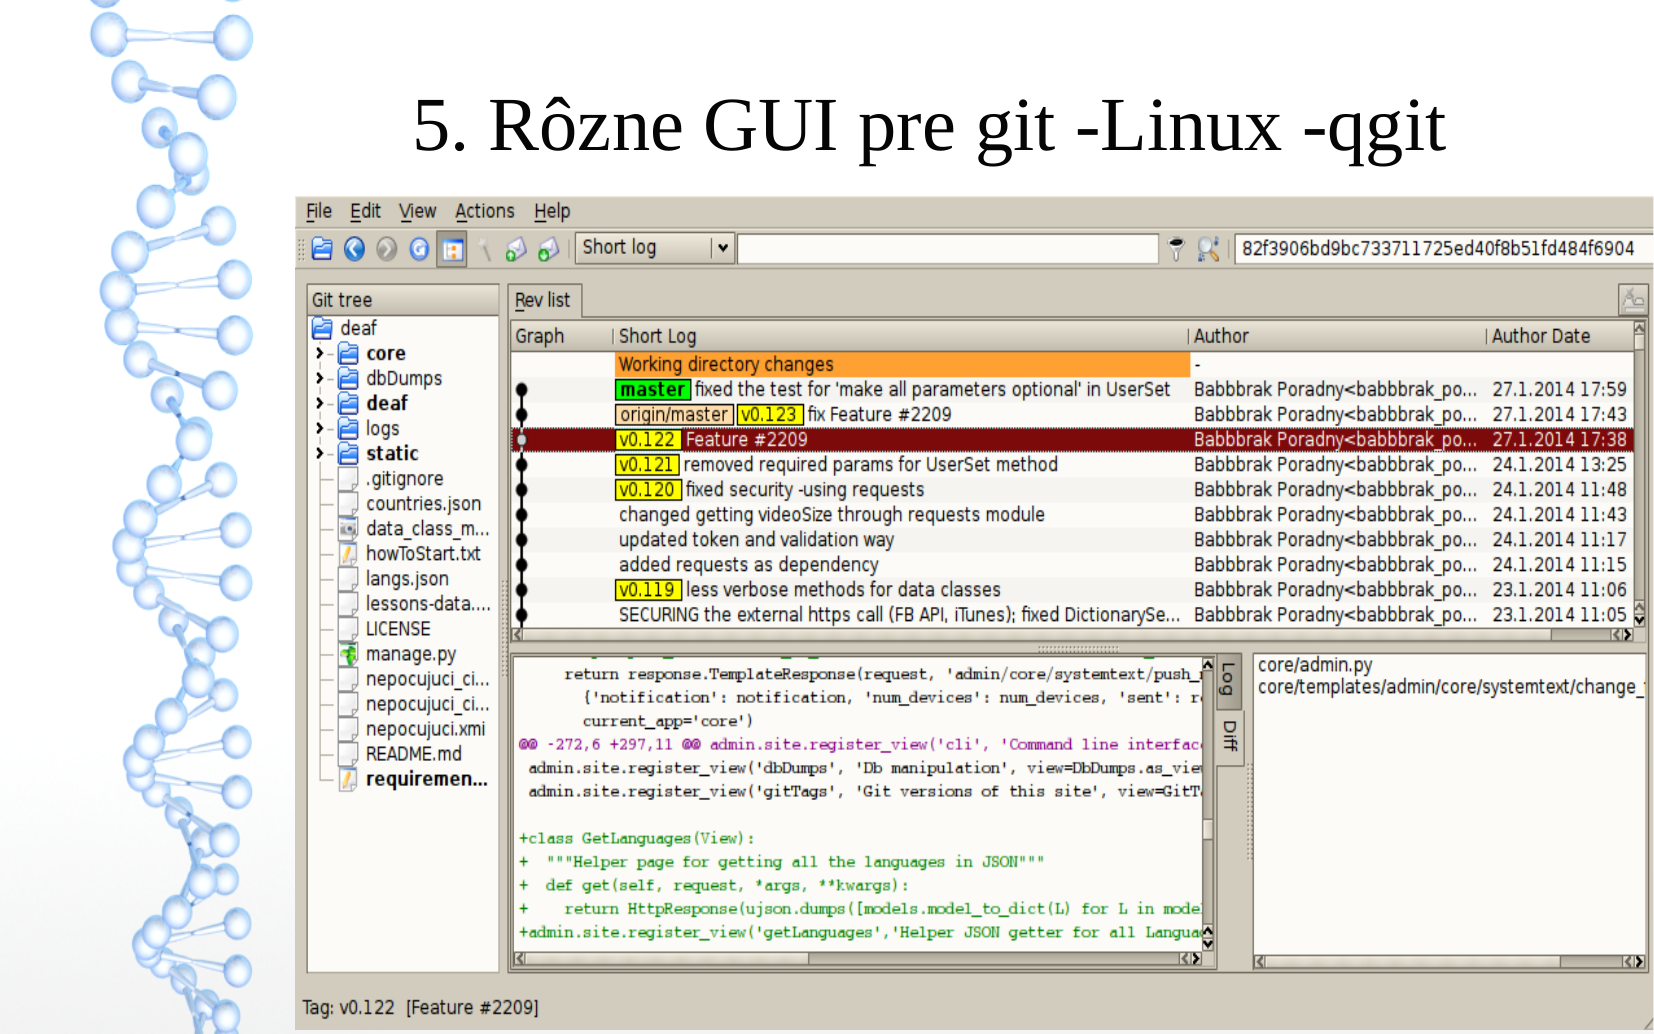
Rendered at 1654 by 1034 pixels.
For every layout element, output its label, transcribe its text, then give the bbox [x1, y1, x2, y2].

title 5. Rôzne GUI pre git -Linux -qgit [265, 39, 1595, 210]
picture [0, 0, 1654, 1034]
